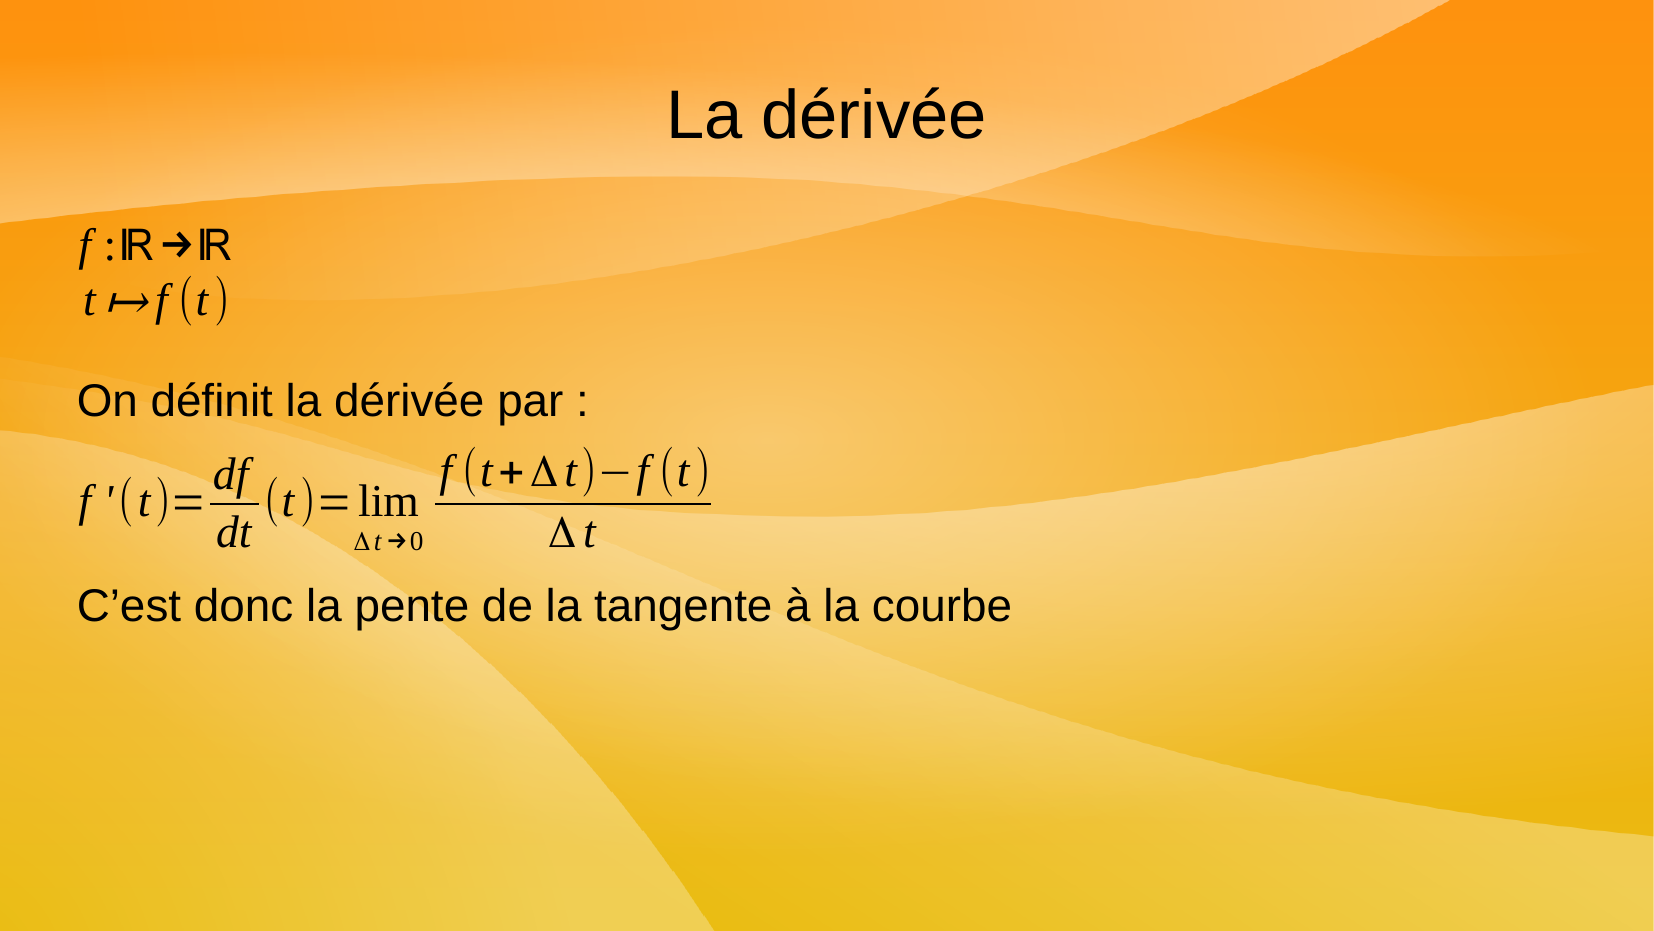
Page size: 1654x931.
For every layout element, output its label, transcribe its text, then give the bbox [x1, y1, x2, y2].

chart [76, 220, 234, 329]
title La dérivée [82, 37, 1571, 193]
subtitle On définit la dérivée par : C’est donc la pente de la tangente à la courbe [76, 169, 1565, 918]
chart [76, 444, 714, 558]
picture [0, 0, 1654, 931]
